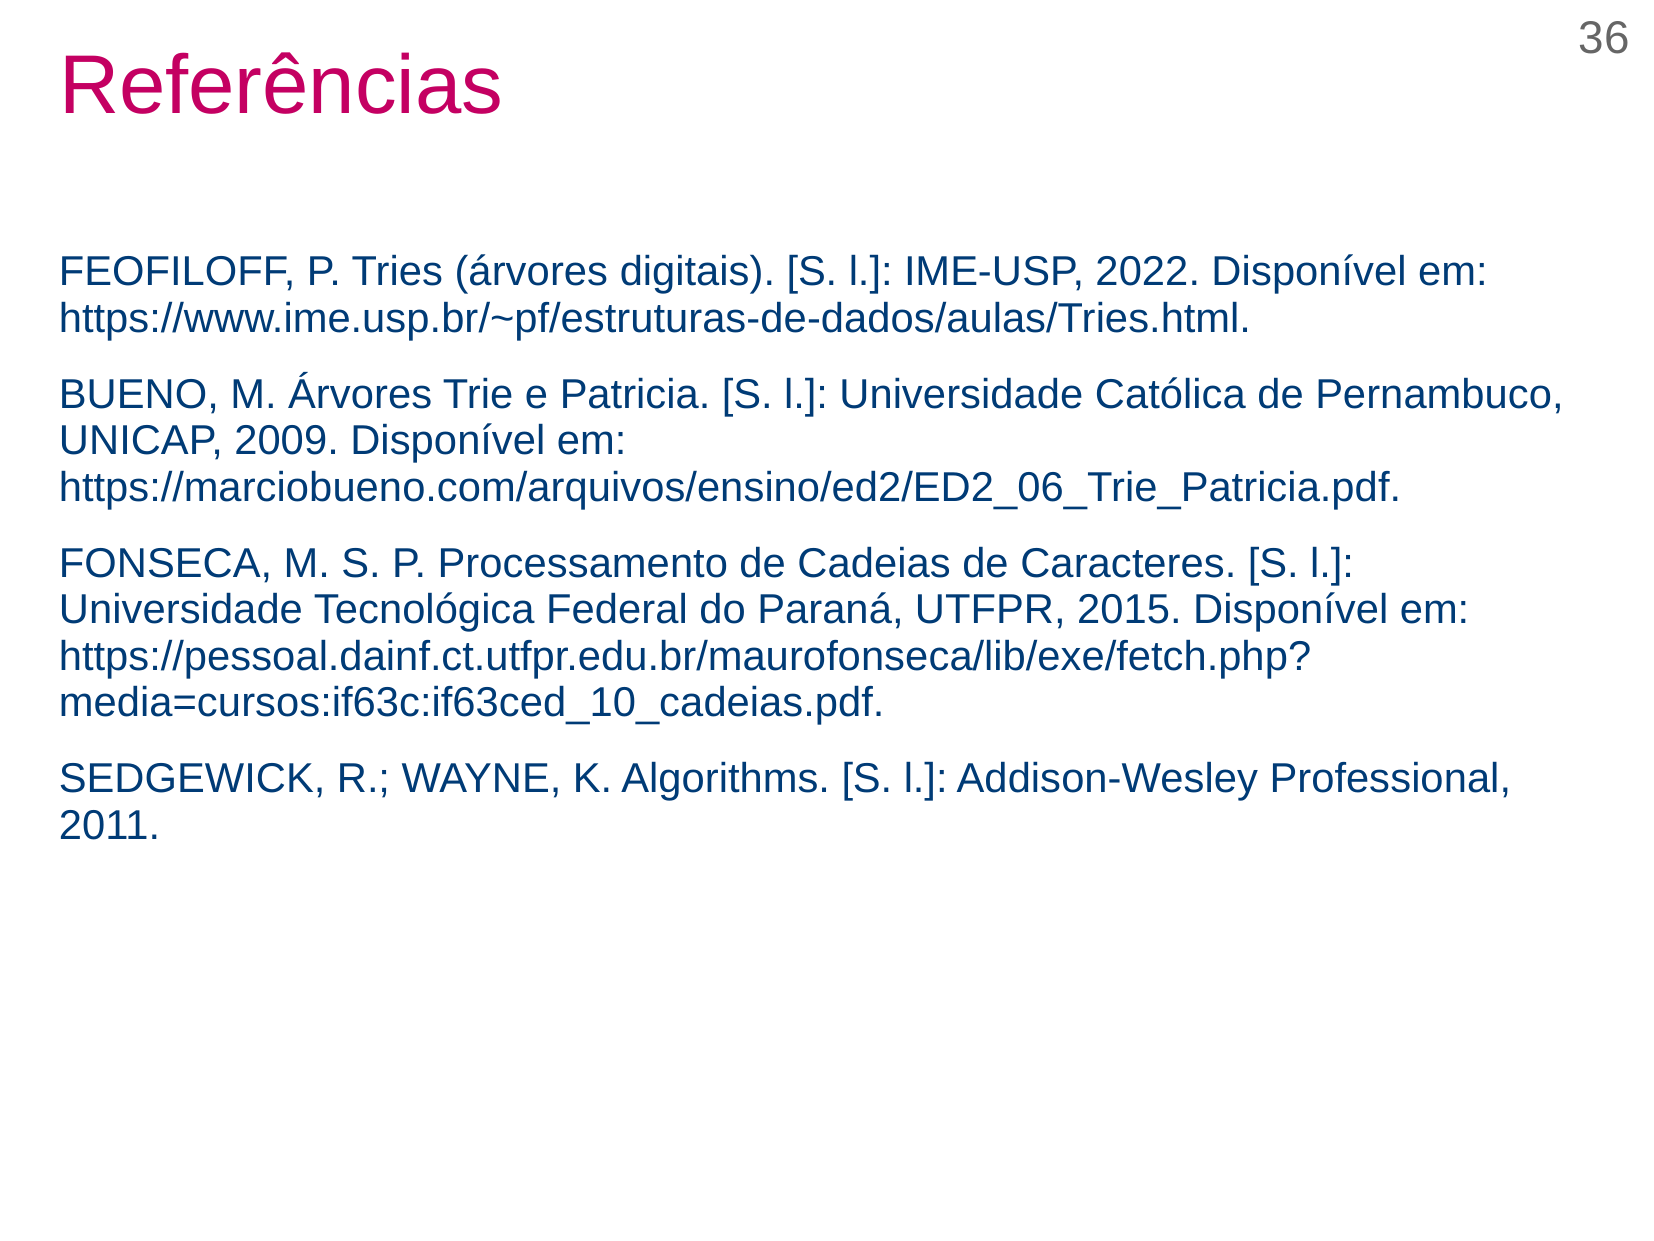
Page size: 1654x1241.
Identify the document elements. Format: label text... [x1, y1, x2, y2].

title Referências [59, 29, 1595, 148]
list FEOFILOFF, P. Tries (árvores digitais). [S. l.]: IME-USP, 2022. Disponível em: https://www.ime.usp.br/~pf/estruturas-de-dados/aulas/Tries.html. BUENO, M. Árvores Trie e Patricia. [S. l.]: Universidade Católica de Pernambuco, UNICAP, 2009. Disponível em: https://marciobueno.com/arquivos/ensino/ed2/ED2_06_Trie_Patricia.pdf. FONSECA, M. S. P. Processamento de Cadeias de Caracteres. [S. l.]: Universidade Tecnológica Federal do Paraná, UTFPR, 2015. Disponível em: https://pessoal.dainf.ct.utfpr.edu.br/maurofonseca/lib/exe/fetch.php?media=cursos:if63c:if63ced_10_cadeias.pdf. SEDGEWICK, R.; WAYNE, K. Algorithms. [S. l.]: Addison-Wesley Professional, 2011. [59, 248, 1595, 1235]
